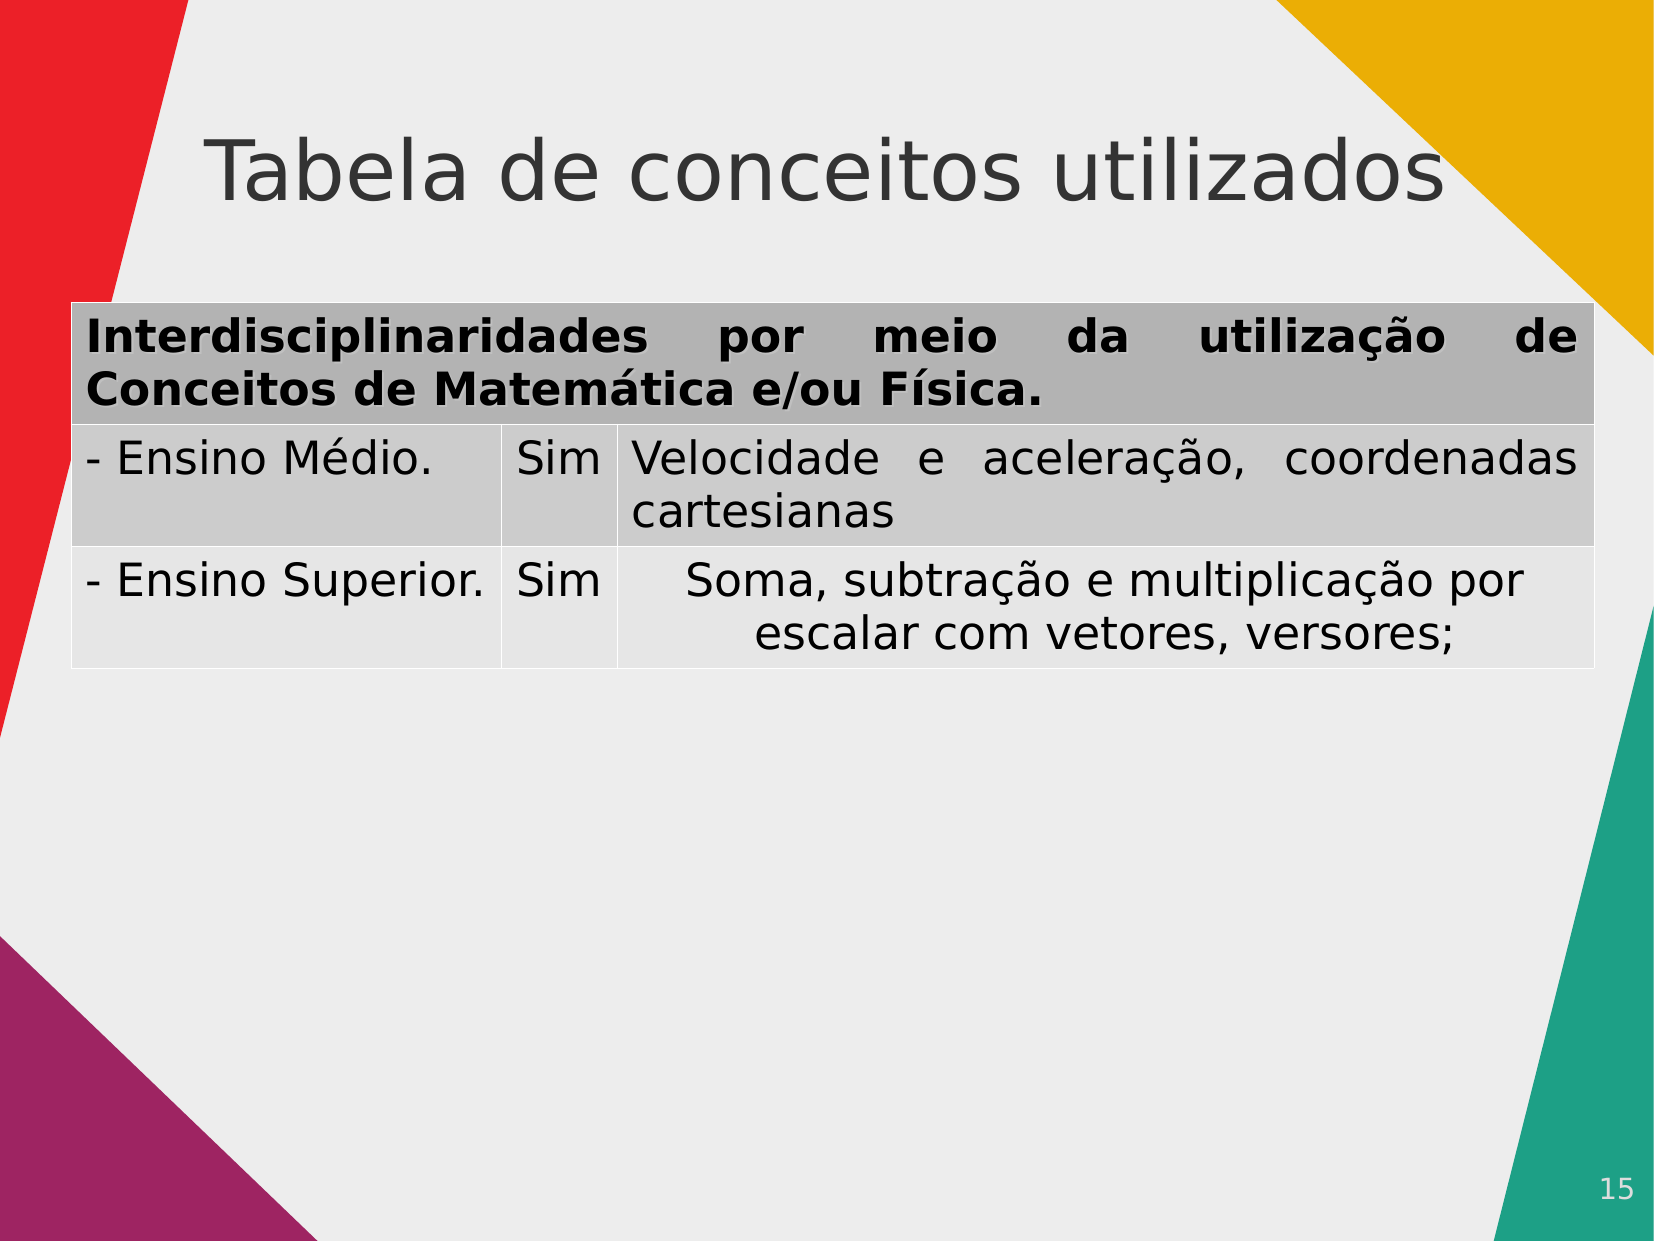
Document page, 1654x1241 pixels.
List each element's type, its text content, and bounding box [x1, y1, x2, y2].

table_cell - Ensino Superior. [72, 547, 501, 668]
title Tabela de conceitos utilizados [114, 73, 1539, 271]
table_cell Sim [502, 425, 617, 546]
table_header Interdisciplinaridades por meio da utilização de Conceitos de Matemática e/ou Física. [72, 303, 1594, 424]
table_cell - Ensino Médio. [72, 425, 501, 546]
table_cell Sim [502, 547, 617, 668]
table_cell Velocidade e aceleração, coordenadas cartesianas [618, 425, 1594, 546]
table_cell Soma, subtração e multiplicação por escalar com vetores, versores; [618, 547, 1594, 668]
